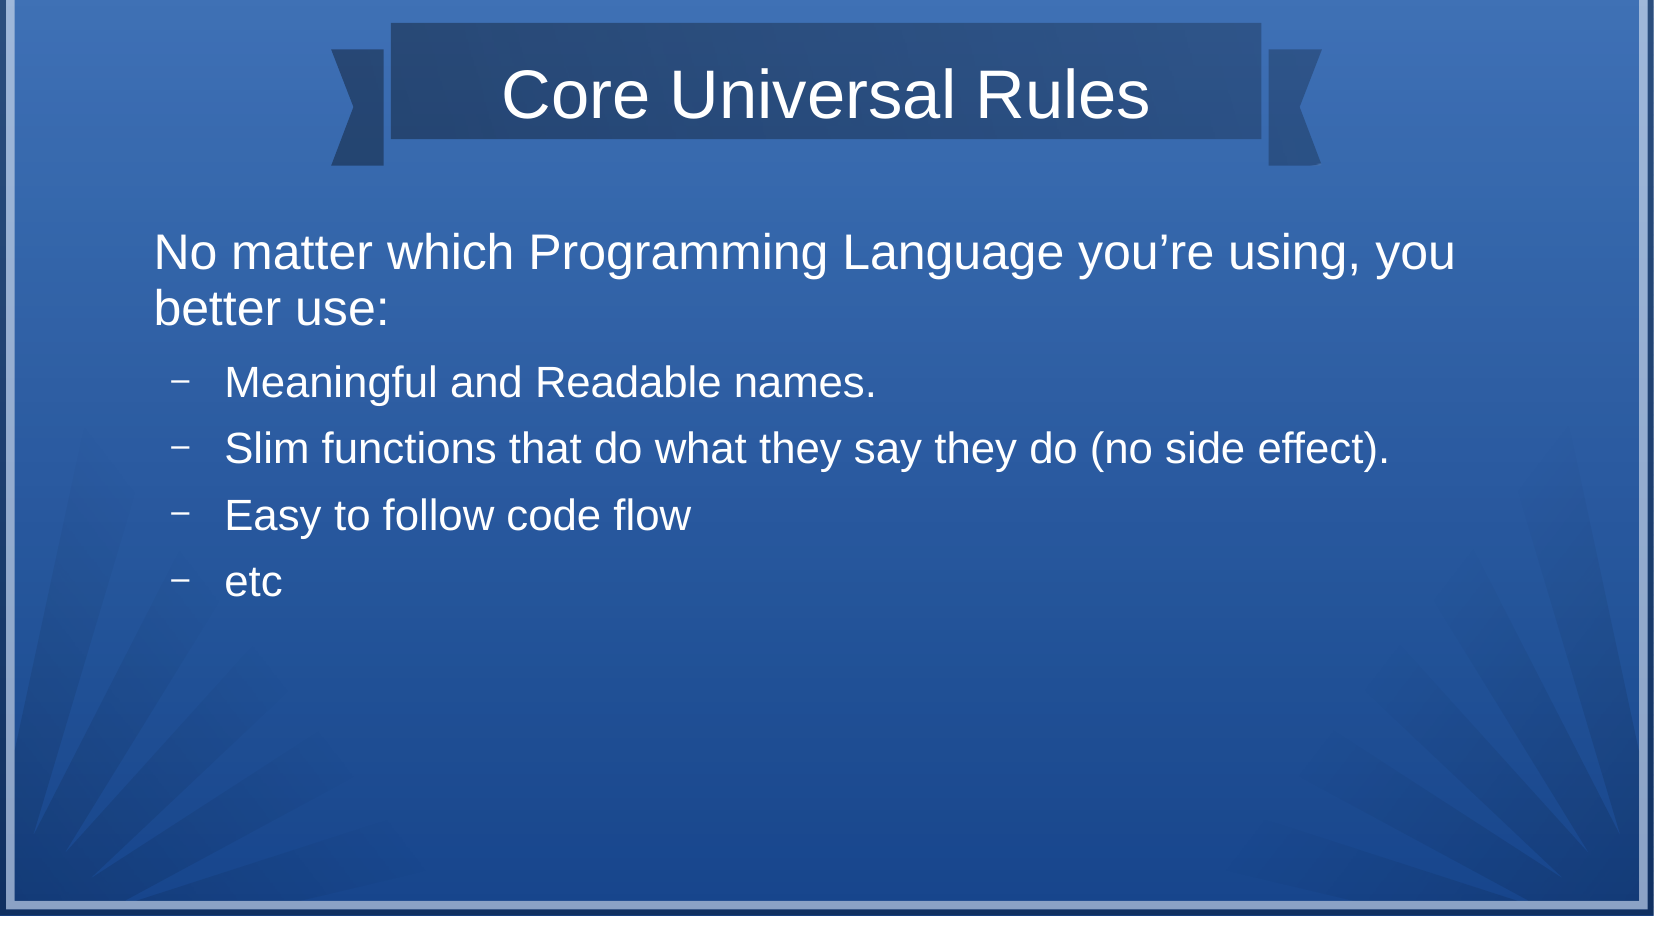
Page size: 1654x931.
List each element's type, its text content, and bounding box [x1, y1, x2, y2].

list No matter which Programming Language you’re using, you better use: Meaningful and Readable names. Slim functions that do what they say they do (no side effect). Easy to follow code flow etc [82, 224, 1571, 848]
title Core Universal Rules [389, 35, 1264, 154]
